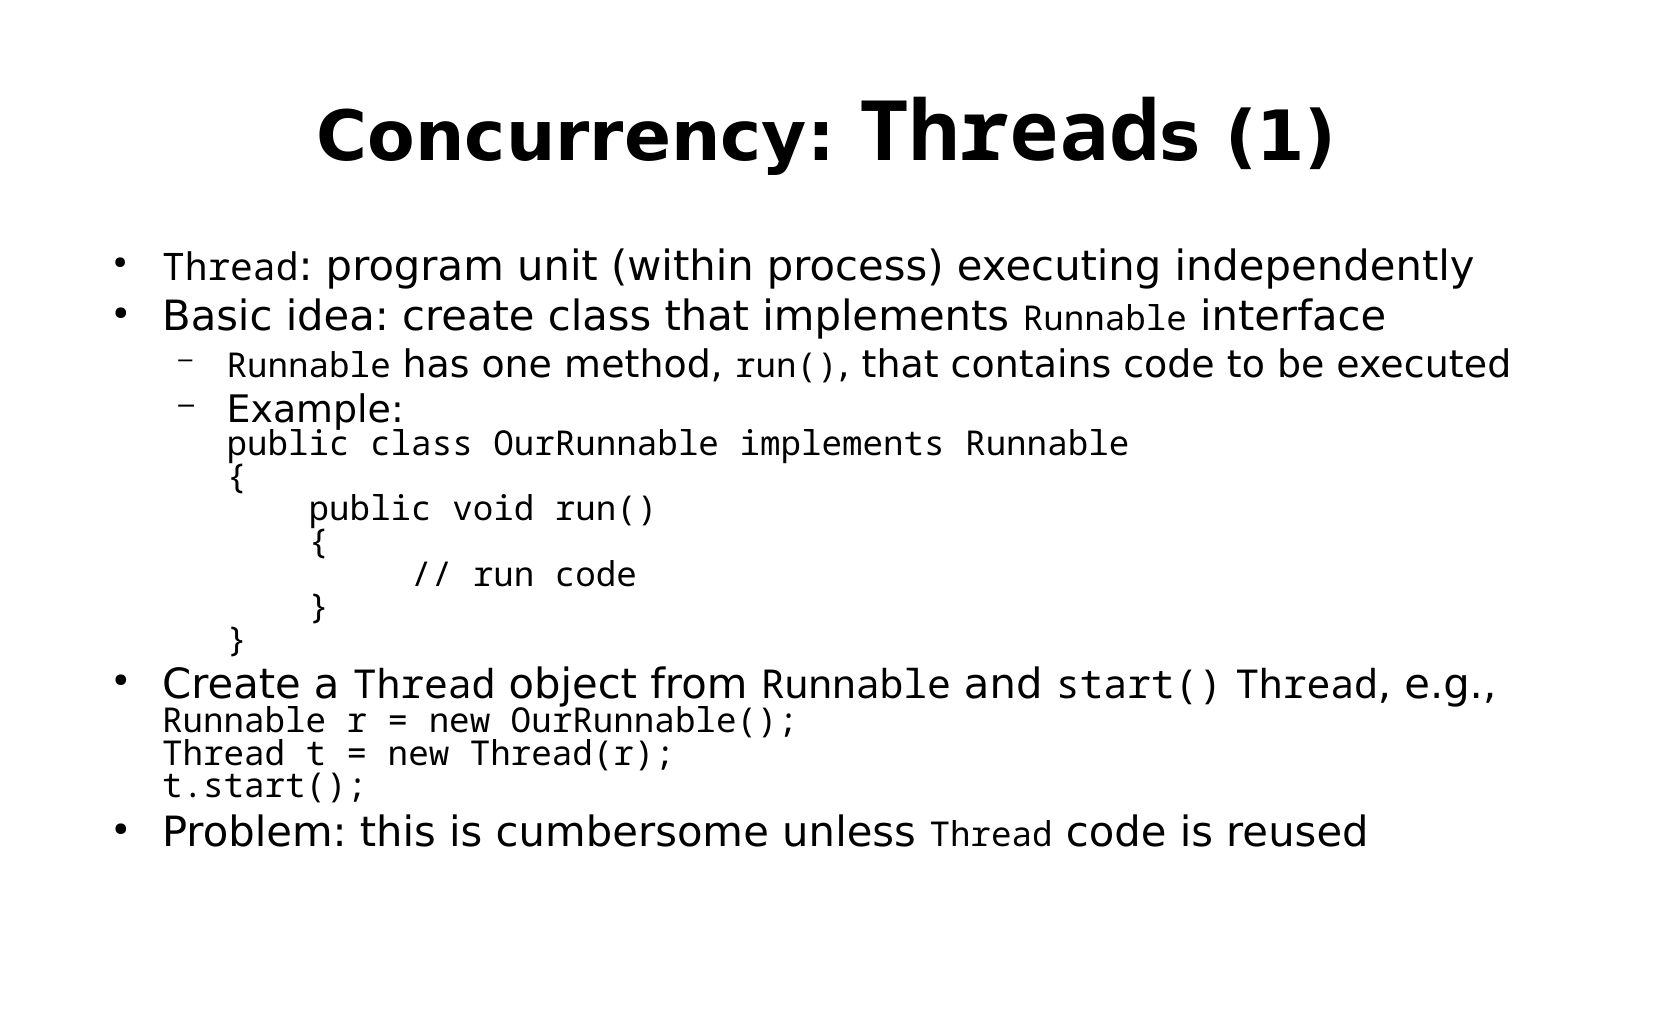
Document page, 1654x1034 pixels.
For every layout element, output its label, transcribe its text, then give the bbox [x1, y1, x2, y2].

list Thread: program unit (within process) executing independently Basic idea: create class that implements Runnable interface Runnable has one method, run(), that contains code to be executed Example: public class OurRunnable implements Runnable { public void run() { // run code } } Create a Thread object from Runnable and start() Thread, e.g., Runnable r = new OurRunnable(); Thread t = new Thread(r); t.start(); Problem: this is cumbersome unless Thread code is reused [82, 241, 1571, 924]
title Concurrency: Threads (1) [82, 41, 1571, 214]
